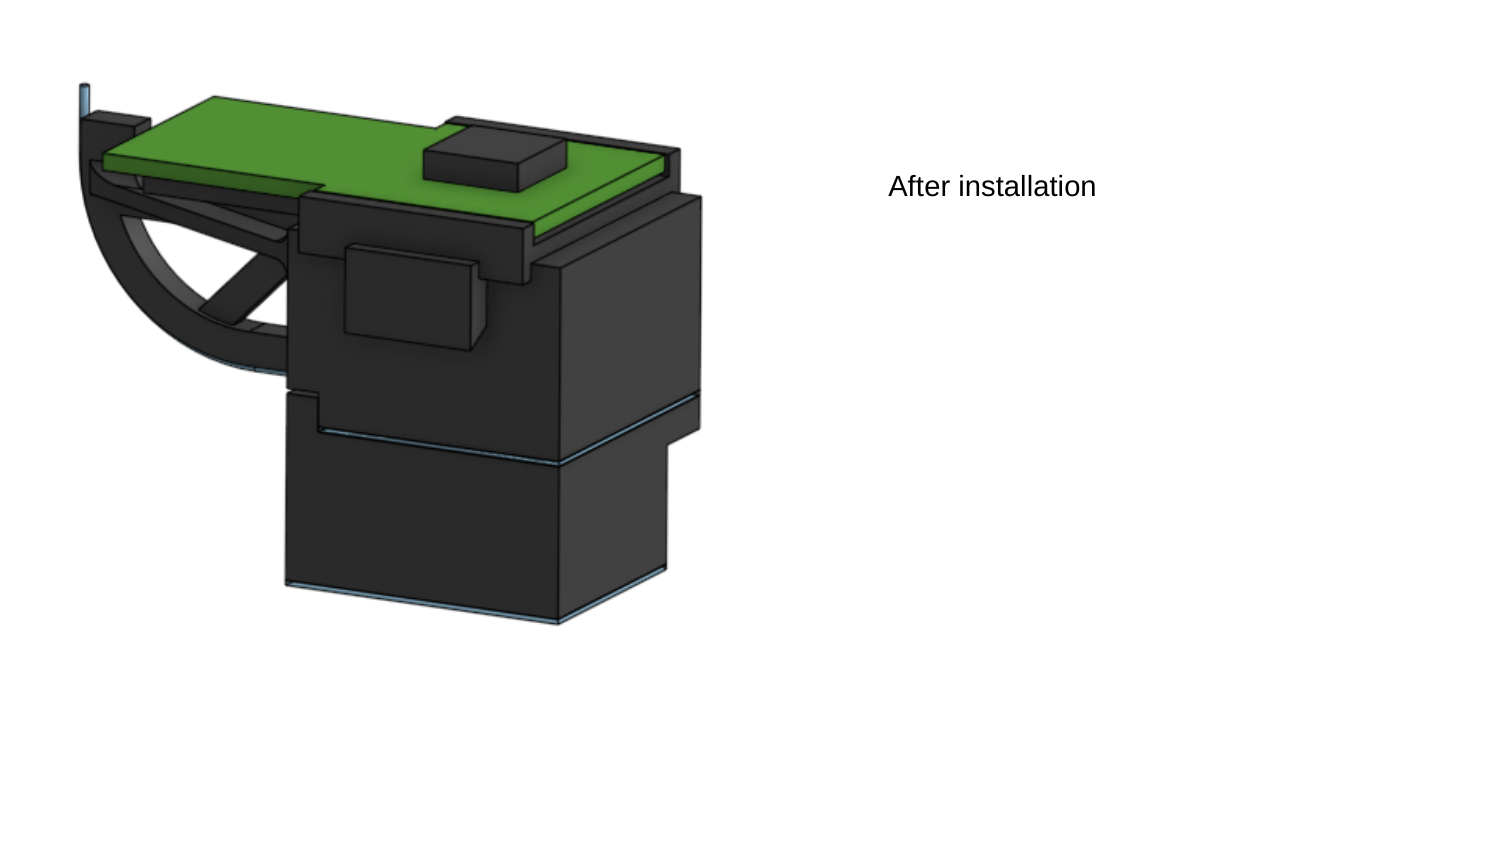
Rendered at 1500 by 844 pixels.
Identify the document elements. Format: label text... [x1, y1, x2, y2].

picture [45, 43, 750, 648]
text_box After installation [873, 152, 1322, 218]
